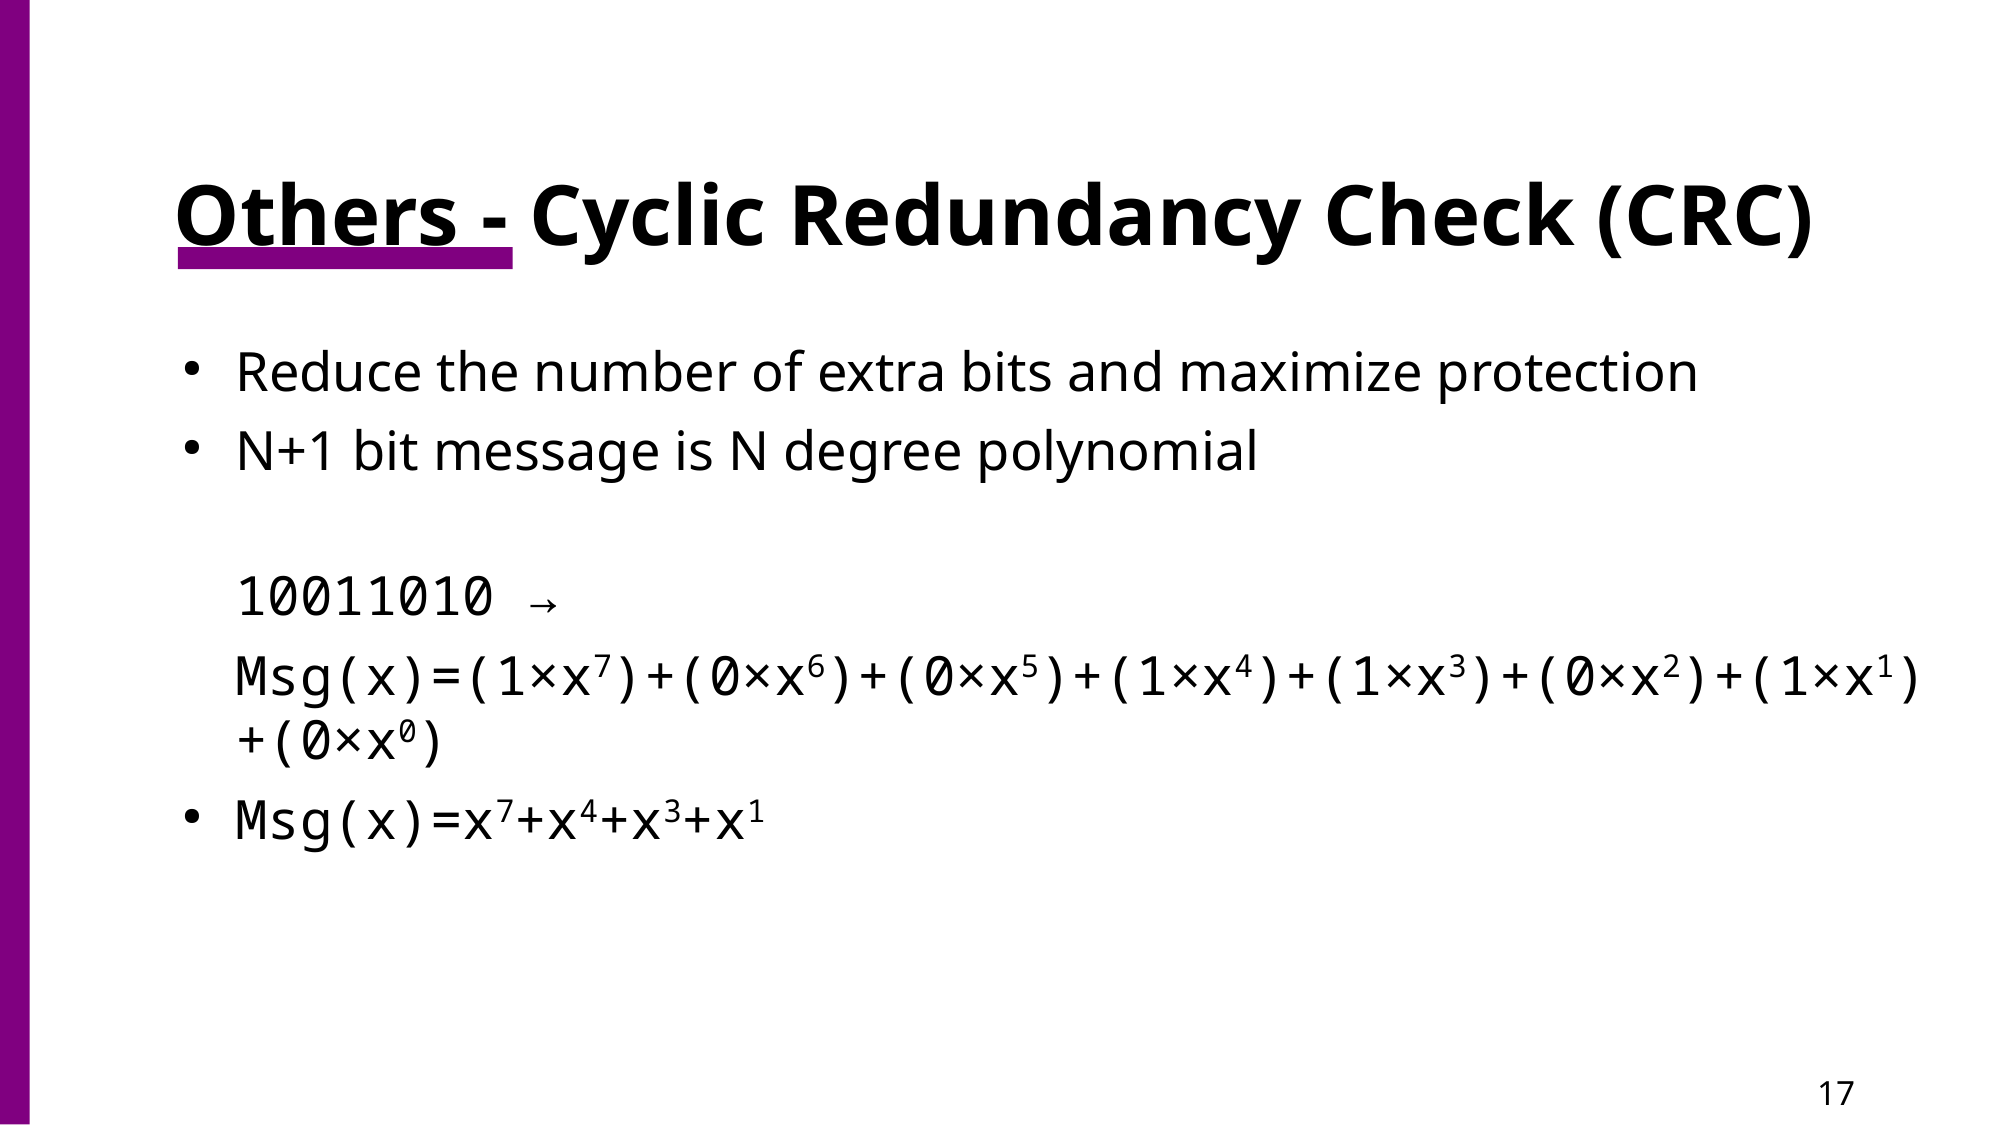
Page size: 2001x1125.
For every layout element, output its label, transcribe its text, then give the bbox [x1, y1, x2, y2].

title Others - Cyclic Redundancy Check (CRC) [123, 35, 1936, 271]
list Reduce the number of extra bits and maximize protection N+1 bit message is N degree polynomial 10011010 → Msg(x)=(1×x7)+(0×x6)+(0×x5)+(1×x4)+(1×x3)+(0×x2)+(1×x1)+(0×x0) Msg(x)=x7+x4+x3+x1 [149, 184, 1959, 1024]
